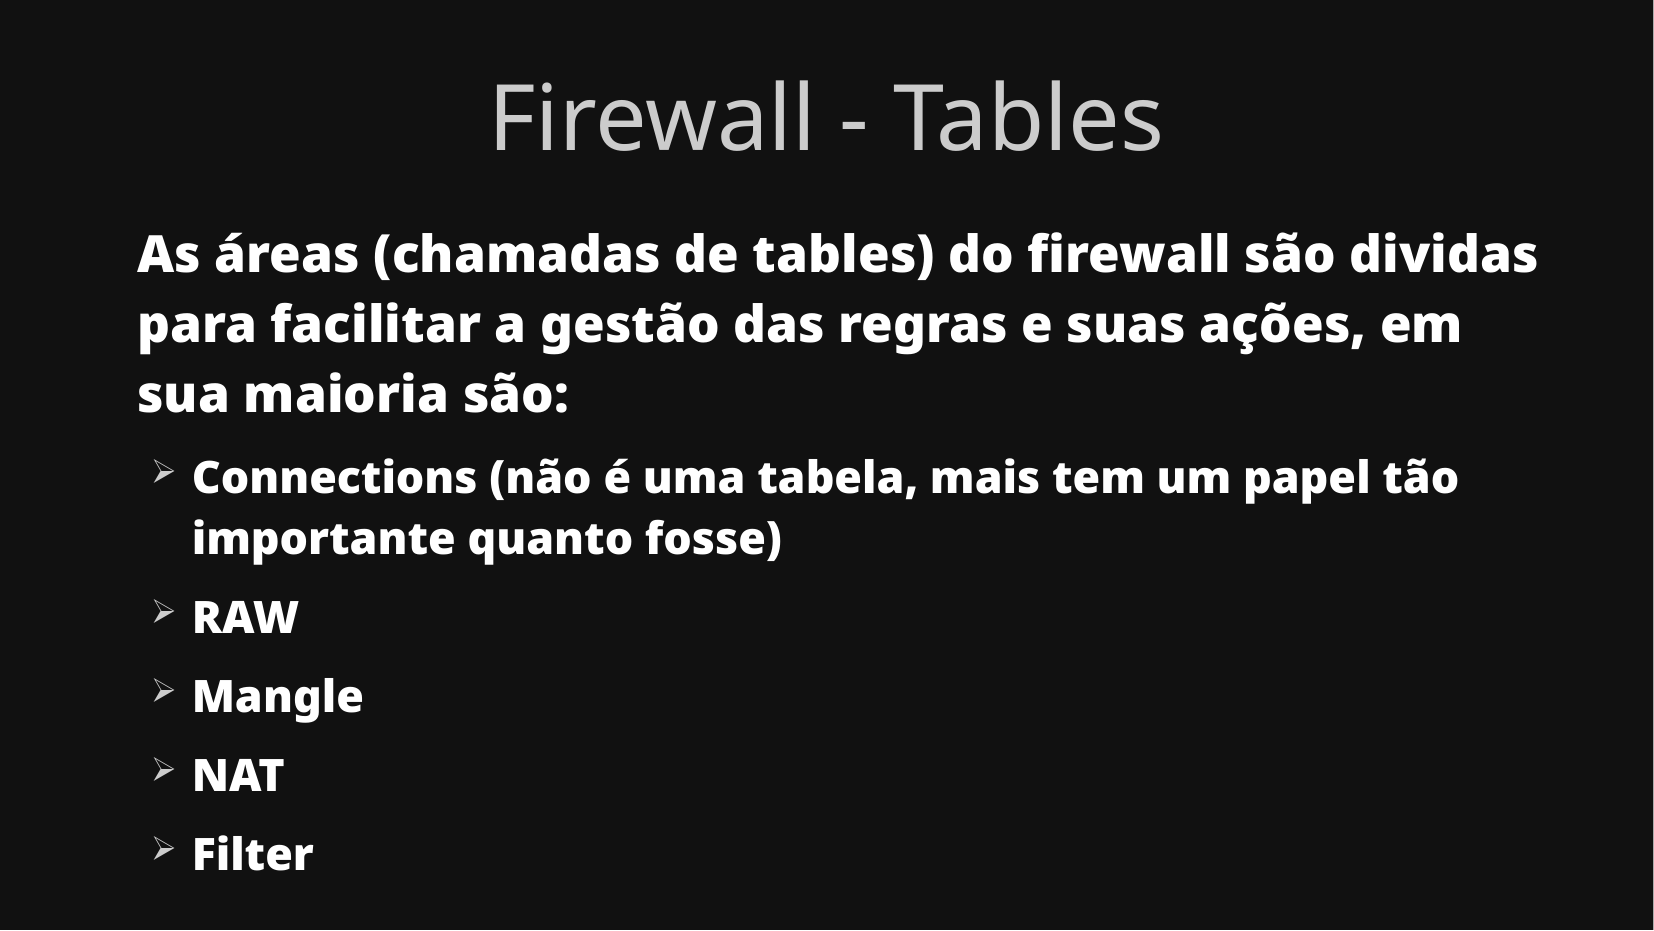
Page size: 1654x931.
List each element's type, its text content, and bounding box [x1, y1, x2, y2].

title Firewall - Tables [82, 37, 1571, 193]
list As áreas (chamadas de tables) do firewall são dividas para facilitar a gestão das regras e suas ações, em sua maioria são: Connections (não é uma tabela, mais tem um papel tão importante quanto fosse) RAW Mangle NAT Filter [82, 217, 1571, 886]
